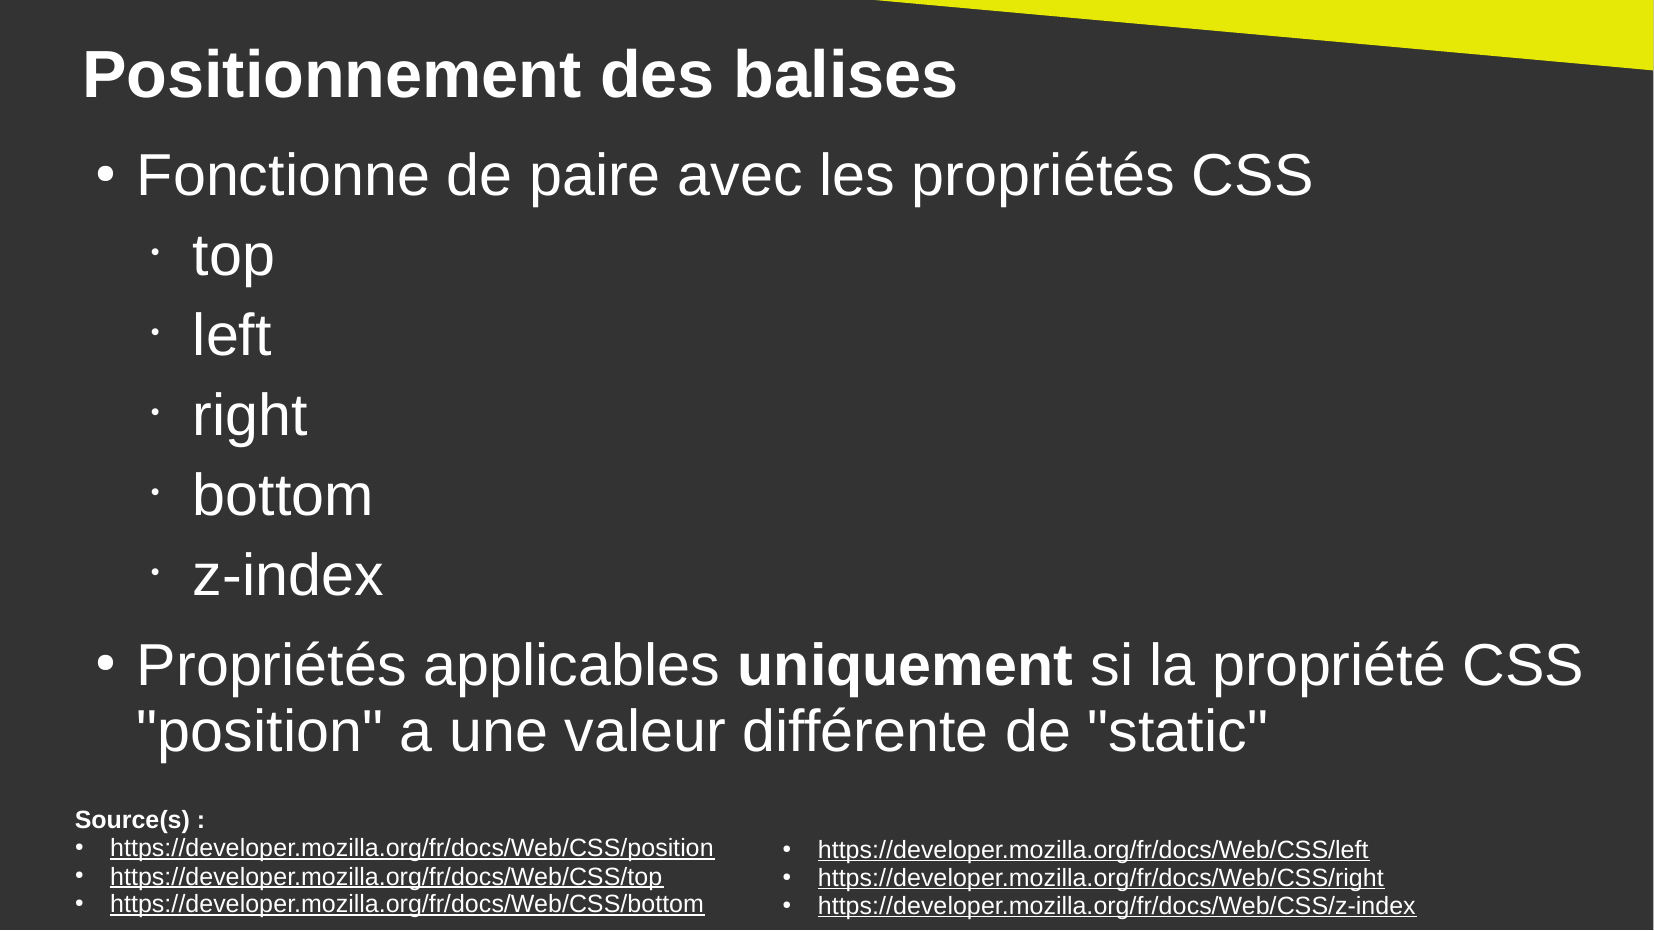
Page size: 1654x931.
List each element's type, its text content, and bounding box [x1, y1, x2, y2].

text_box https://developer.mozilla.org/fr/docs/Web/CSS/left https://developer.mozilla.org/fr/docs/Web/CSS/right https://developer.mozilla.org/fr/docs/Web/CSS/z-index [767, 828, 1441, 928]
text_box Source(s) : https://developer.mozilla.org/fr/docs/Web/CSS/position https://developer.mozilla.org/fr/docs/Web/CSS/top https://developer.mozilla.org/fr/docs/Web/CSS/bottom [60, 798, 733, 926]
title Positionnement des balises [82, 37, 1571, 114]
list Fonctionne de paire avec les propriétés CSS top left right bottom z-index Propriétés applicables uniquement si la propriété CSS "position" a une valeur différente de "static" [80, 141, 1620, 768]
text_box [874, 0, 1654, 71]
